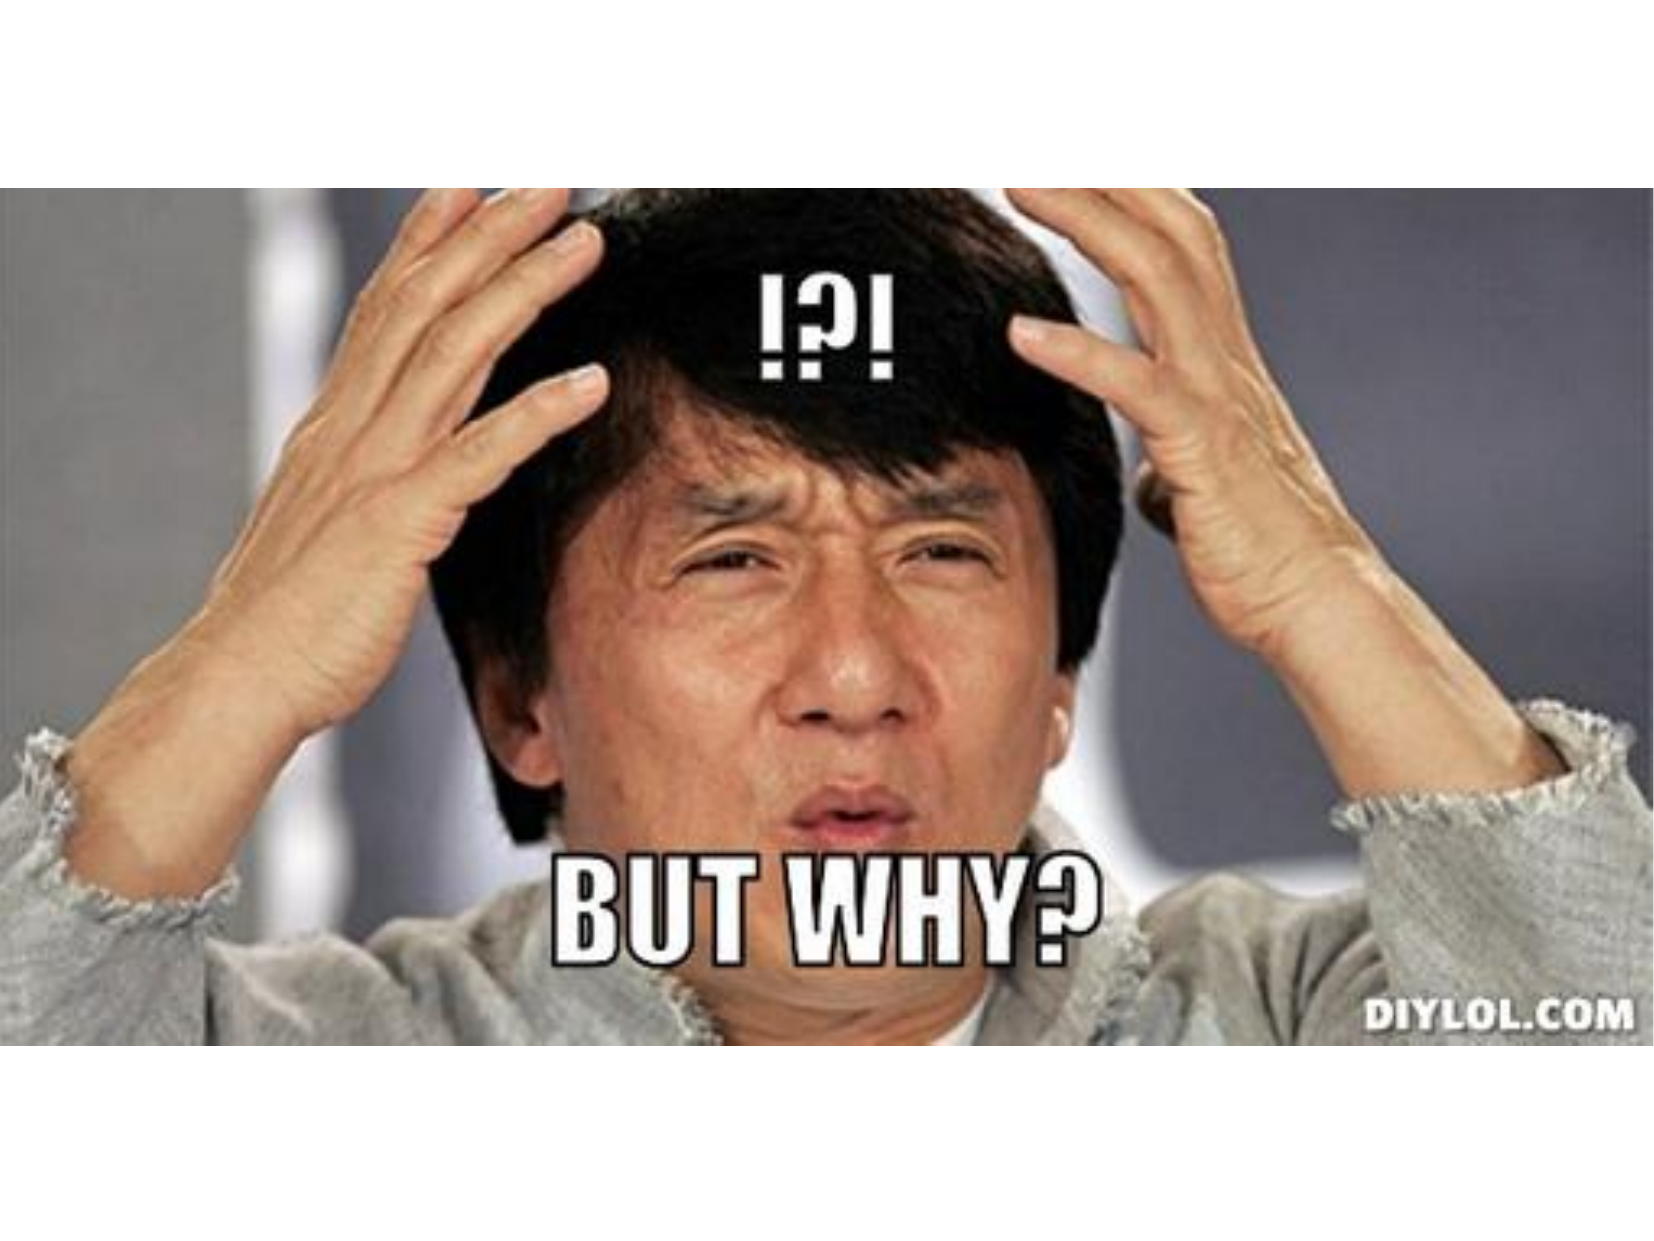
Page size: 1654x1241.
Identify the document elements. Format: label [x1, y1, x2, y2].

picture [0, 188, 1654, 1046]
